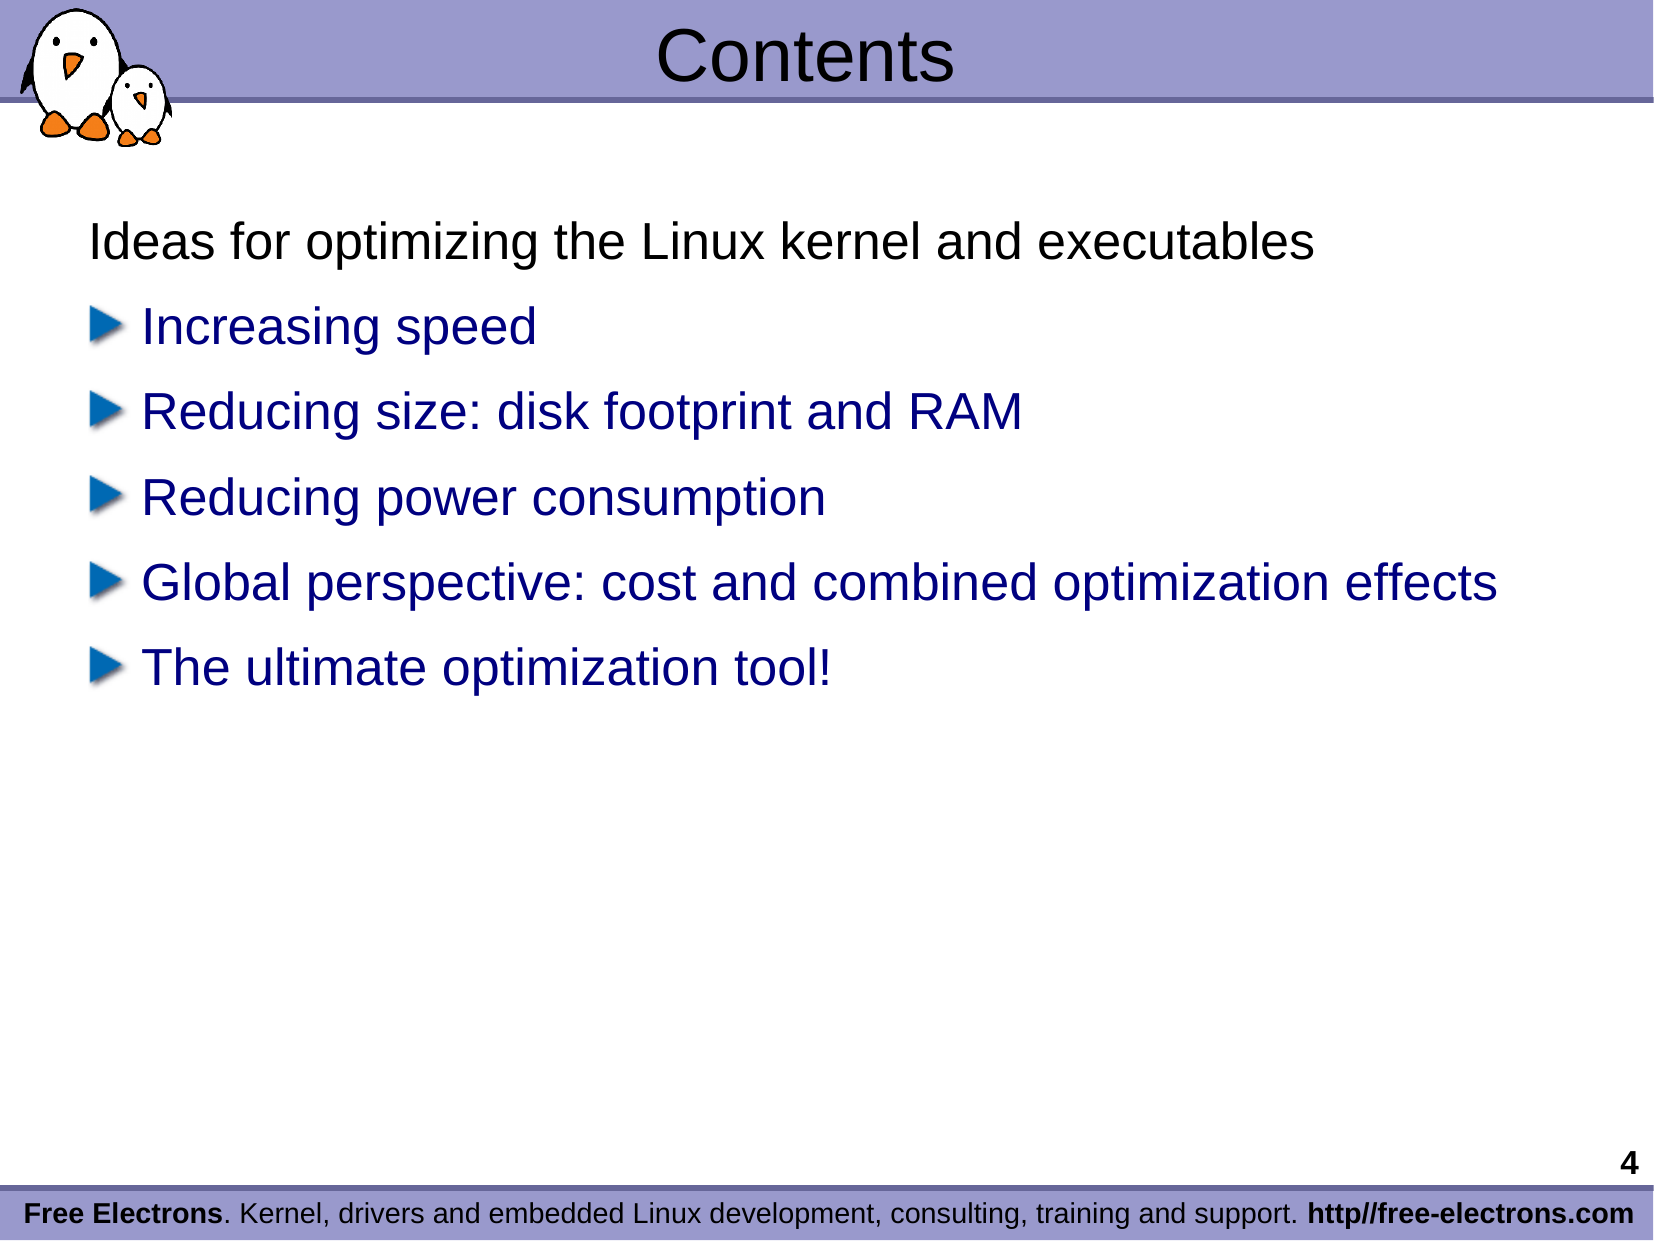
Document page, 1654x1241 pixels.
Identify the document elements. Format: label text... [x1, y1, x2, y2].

title Contents [60, 0, 1551, 111]
picture [20, 8, 172, 147]
list Ideas for optimizing the Linux kernel and executables Increasing speed Reducing size: disk footprint and RAM Reducing power consumption Global perspective: cost and combined optimization effects The ultimate optimization tool! [70, 212, 1534, 1062]
